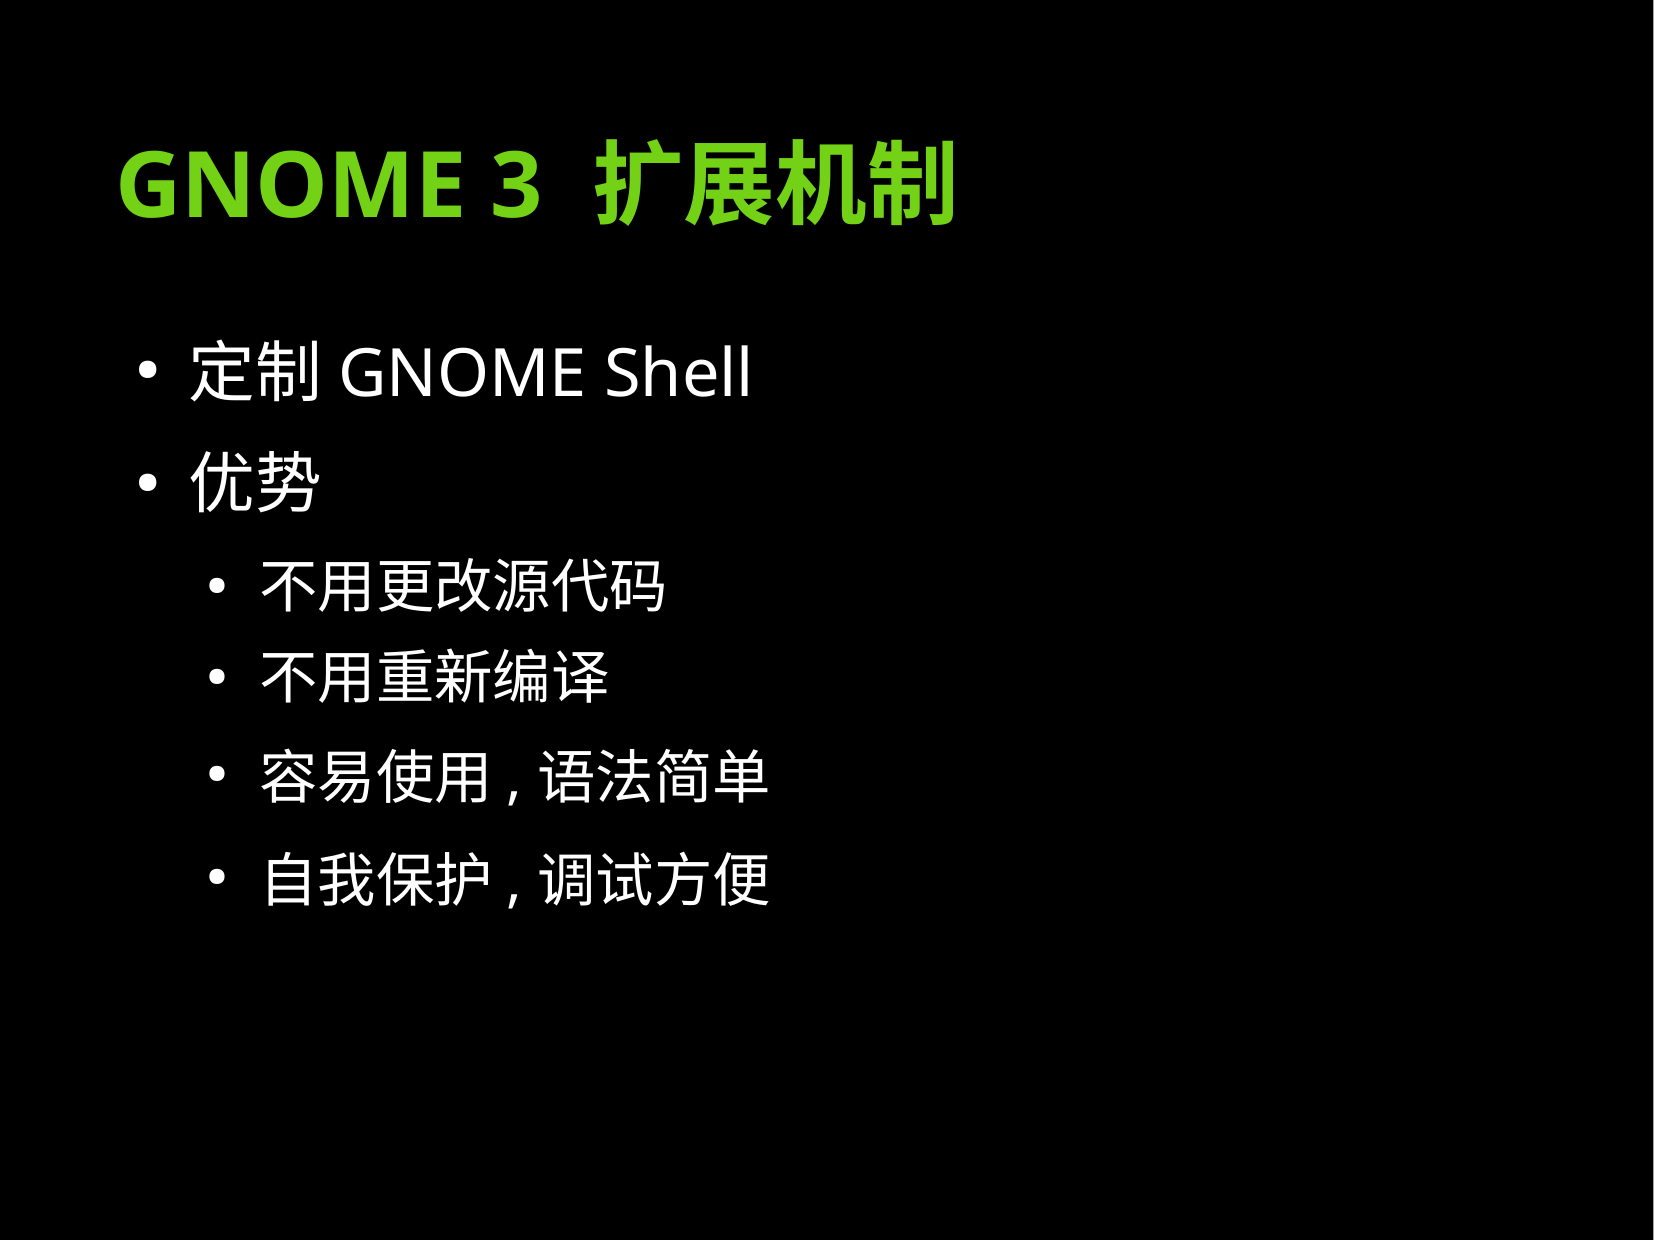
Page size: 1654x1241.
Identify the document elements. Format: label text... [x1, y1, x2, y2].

list 定制GNOME Shell 优势 不用更改源代码 不用重新编译 容易使用,语法简单 自我保护,调试方便 [118, 325, 1536, 1145]
title GNOME 3 扩展机制 [115, 78, 1539, 287]
